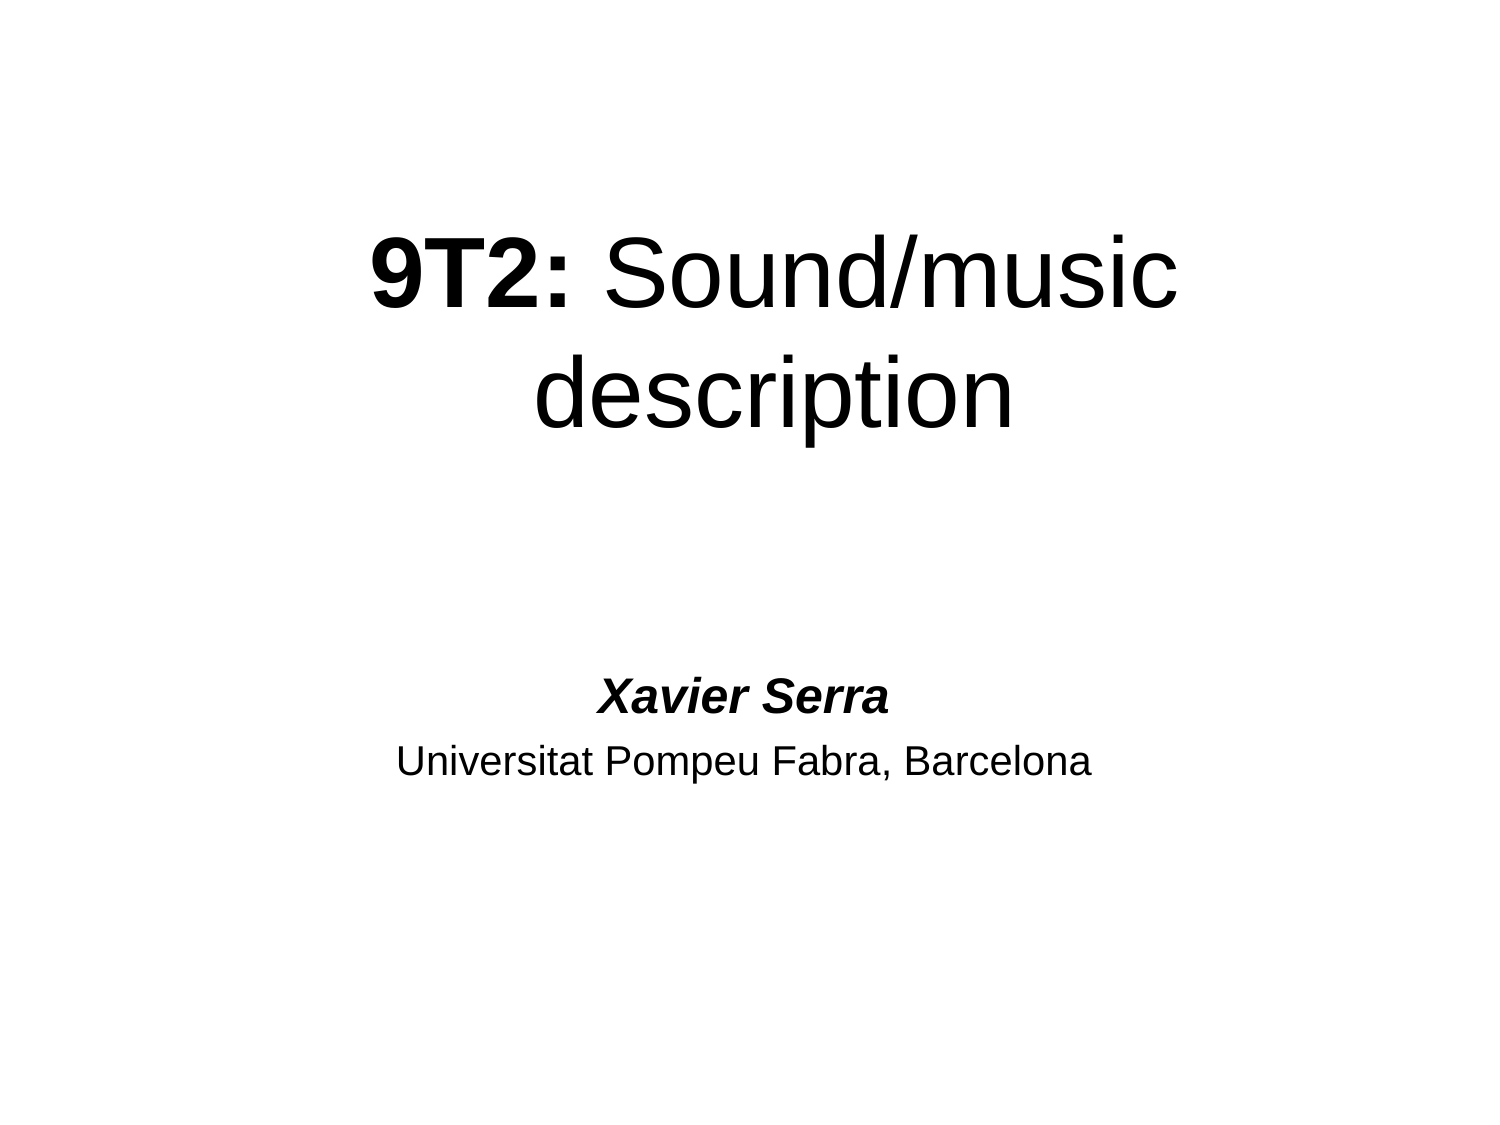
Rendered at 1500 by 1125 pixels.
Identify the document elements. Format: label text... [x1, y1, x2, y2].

text_box Xavier Serra Universitat Pompeu Fabra, Barcelona [330, 660, 1158, 960]
title 9T2: Sound/music description [152, 82, 1360, 572]
